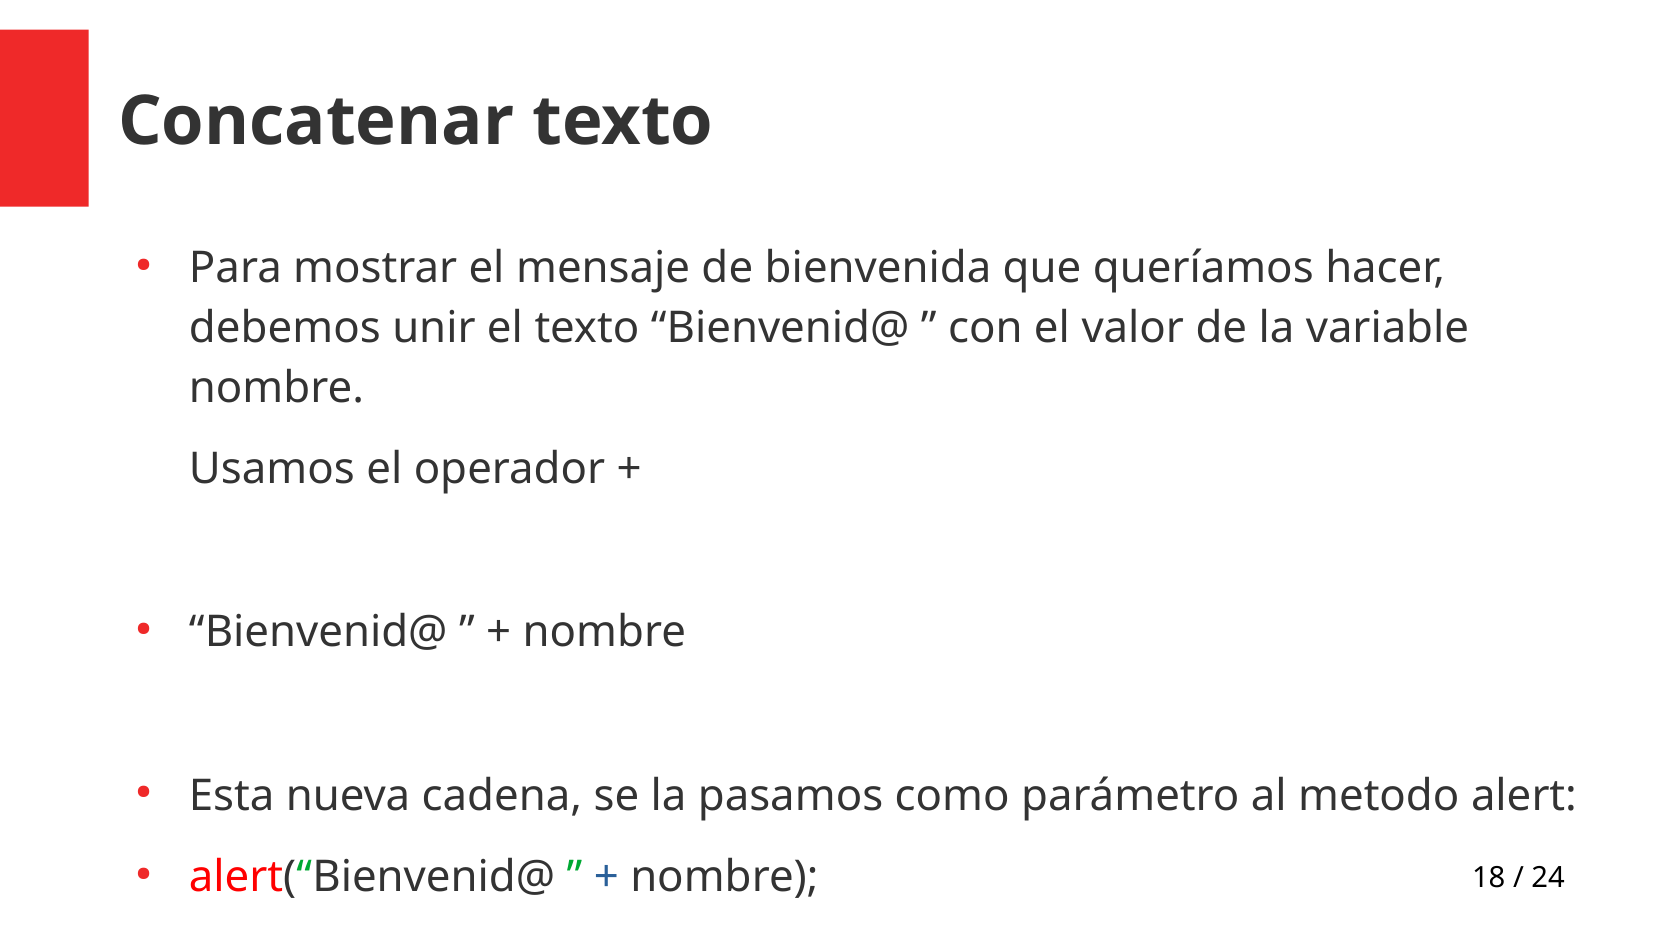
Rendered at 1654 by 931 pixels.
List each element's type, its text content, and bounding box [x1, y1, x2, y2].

list Para mostrar el mensaje de bienvenida que queríamos hacer, debemos unir el texto “Bienvenid@ ” con el valor de la variable nombre. Usamos el operador + “Bienvenid@ ” + nombre Esta nueva cadena, se la pasamos como parámetro al metodo alert: alert(“Bienvenid@ ” + nombre); [118, 236, 1595, 798]
title Concatenar texto [118, 29, 1595, 207]
